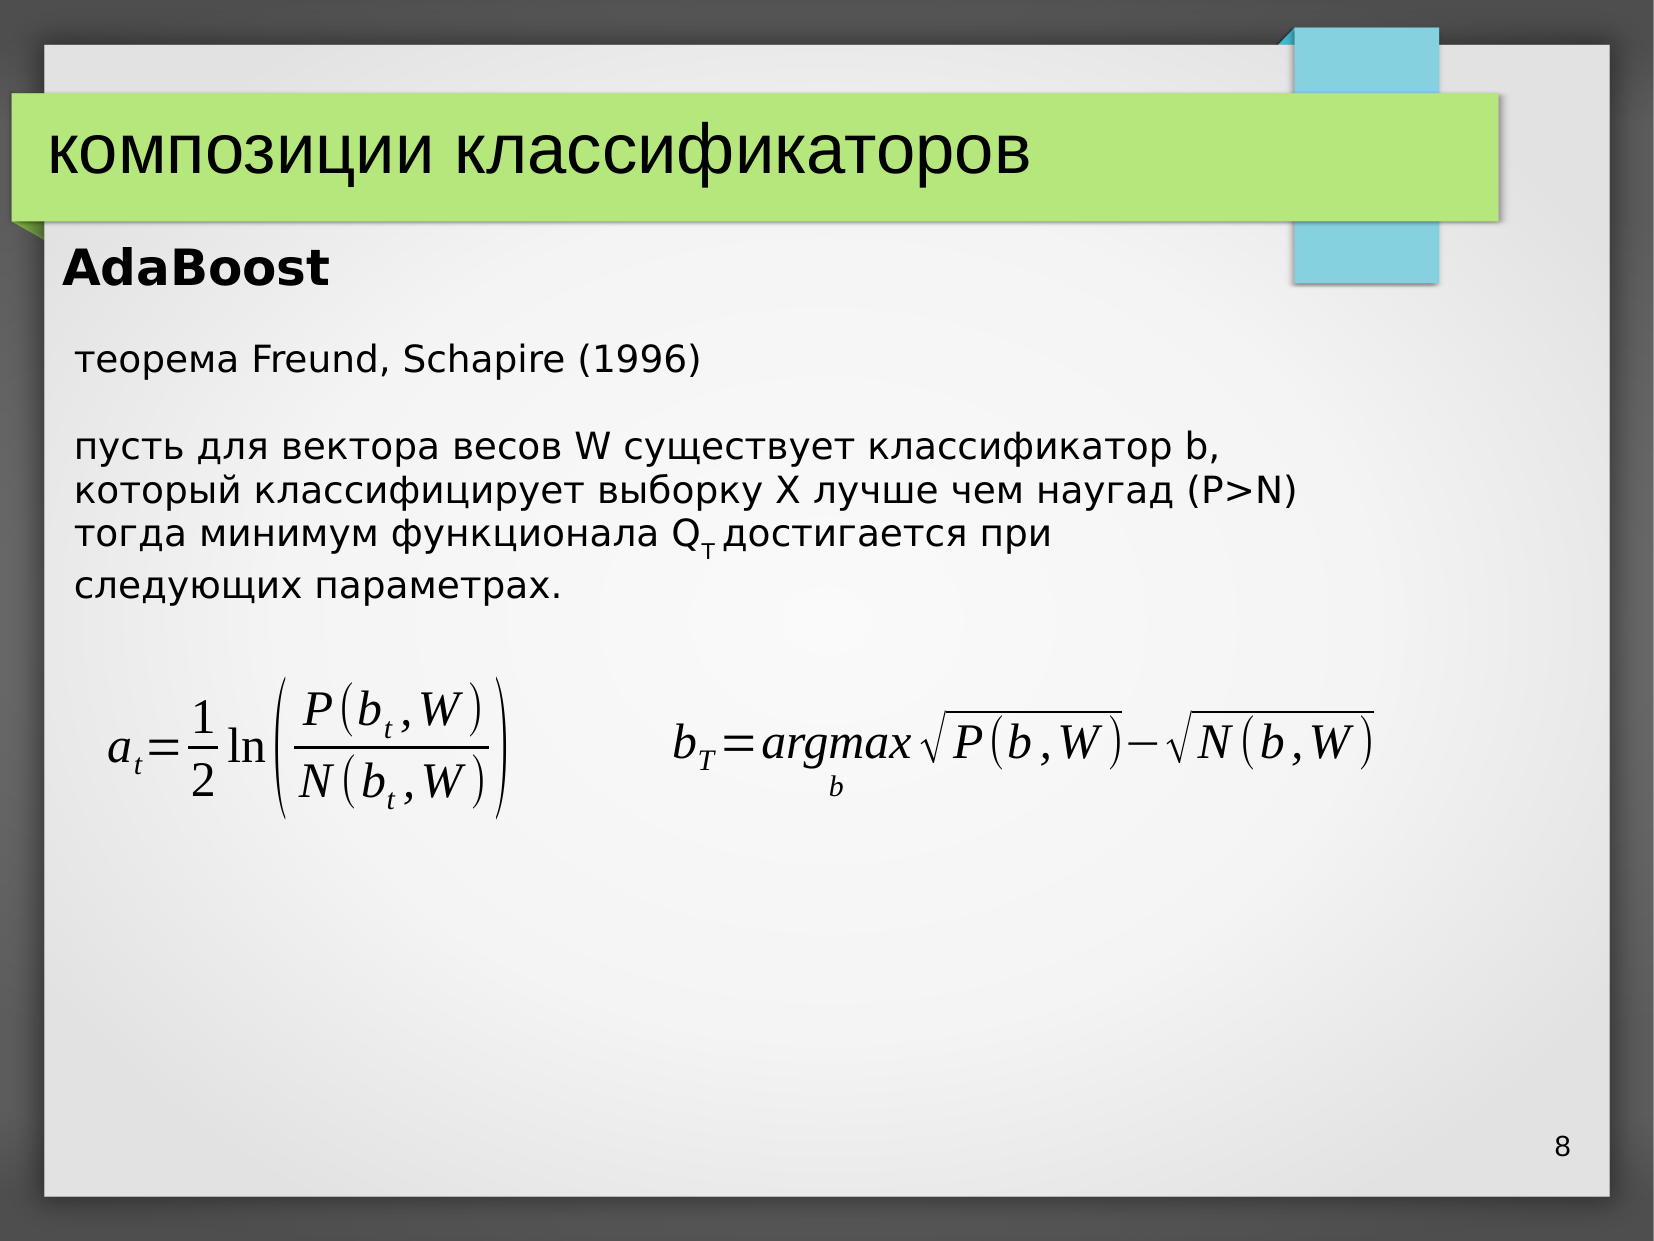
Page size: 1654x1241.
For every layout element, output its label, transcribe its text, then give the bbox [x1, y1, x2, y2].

text_box теорема Freund, Schapire (1996) пусть для вектора весов W существует классификатор b, который классифицирует выборку X лучше чем наугад (P>N) тогда минимум функционала QT достигается при следующих параметрах. [59, 330, 1607, 638]
chart [100, 673, 517, 823]
chart [665, 708, 1382, 803]
text_box AdaBoost [47, 231, 1075, 305]
picture [0, 0, 1654, 1241]
title композиции классификаторов [47, 109, 1501, 189]
